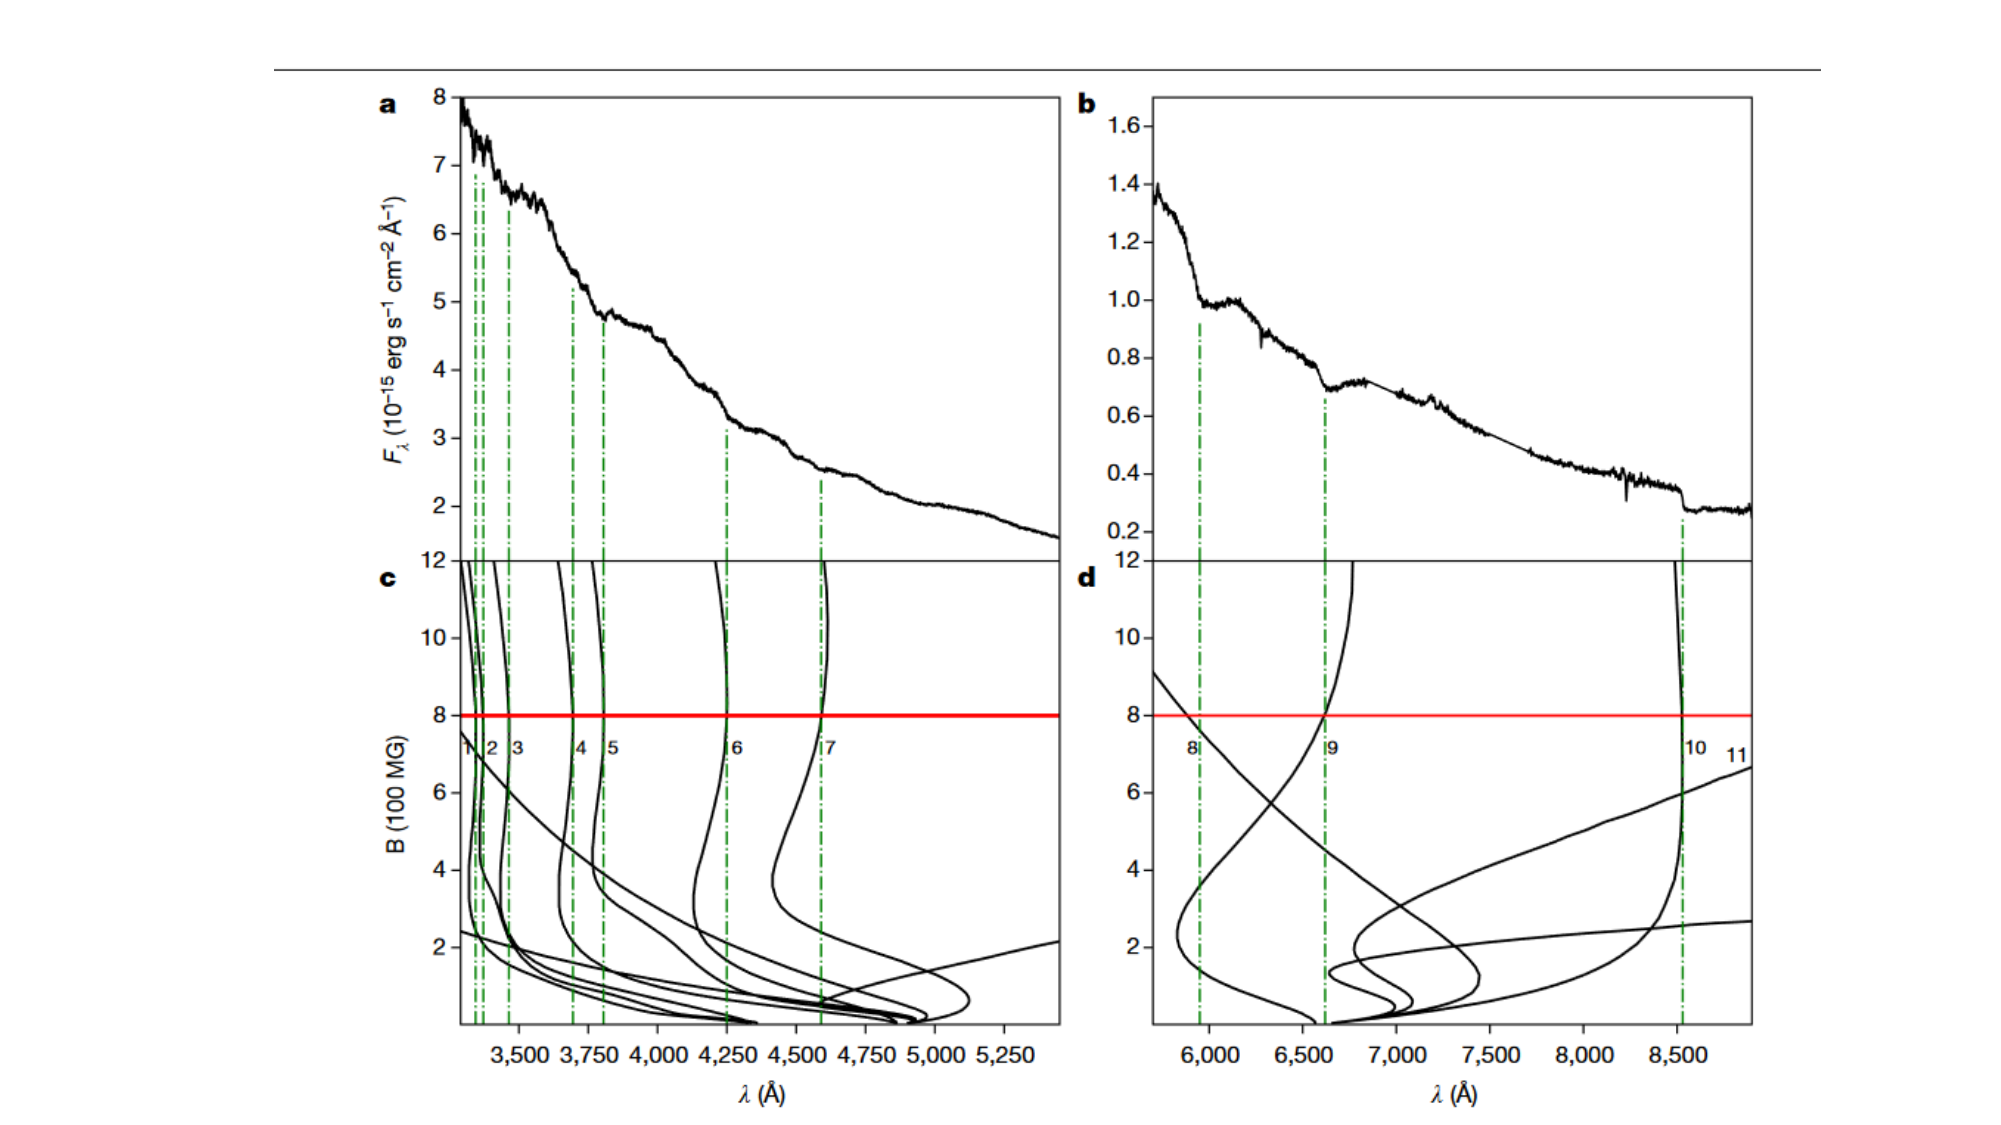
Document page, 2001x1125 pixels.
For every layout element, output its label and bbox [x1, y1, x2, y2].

picture [274, 46, 1821, 1125]
